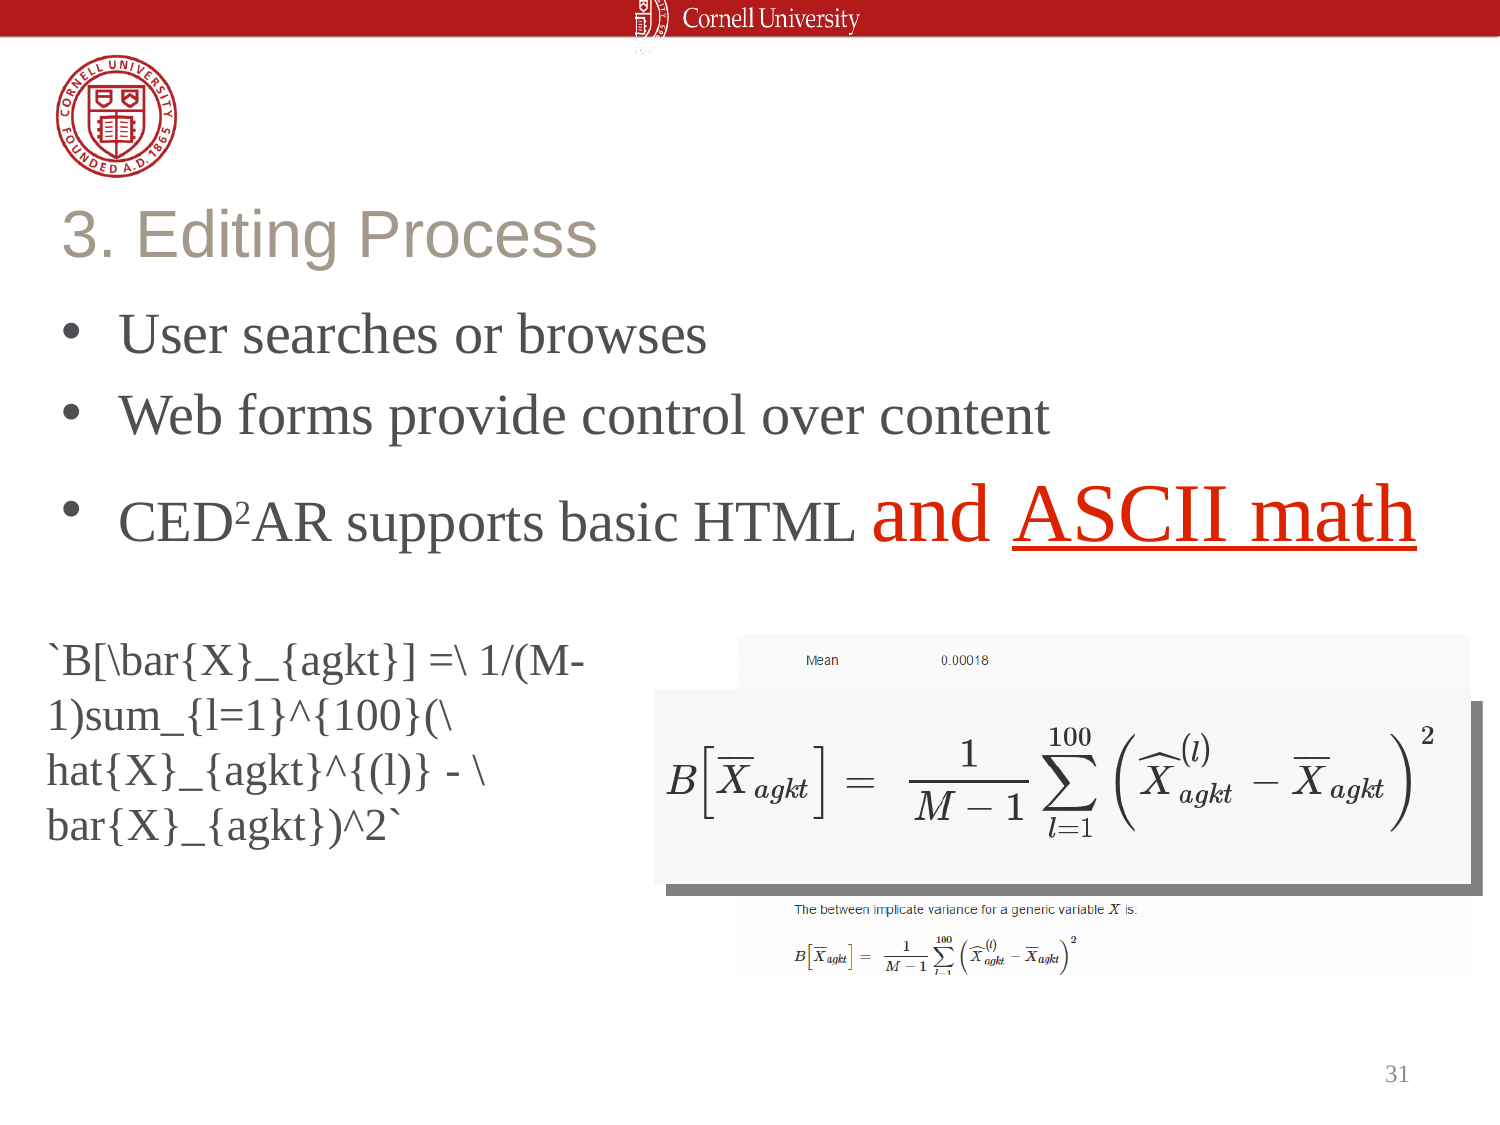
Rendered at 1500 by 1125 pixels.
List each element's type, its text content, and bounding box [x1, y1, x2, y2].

picture [654, 634, 1471, 884]
picture [50, 50, 195, 174]
list `B[\bar{X}_{agkt}] =\ 1/(M-1)sum_{l=1}^{100}(\hat{X}_{agkt}^{(l)} - \bar{X}_{agkt})^2` [46, 630, 742, 943]
picture [737, 896, 1471, 975]
slide_number <number> [1074, 1042, 1425, 1103]
picture [635, 0, 860, 60]
title 3. Editing Process [46, 174, 1471, 288]
list User searches or browses Web forms provide control over content CED2AR supports basic HTML and ASCII math [46, 288, 1471, 634]
